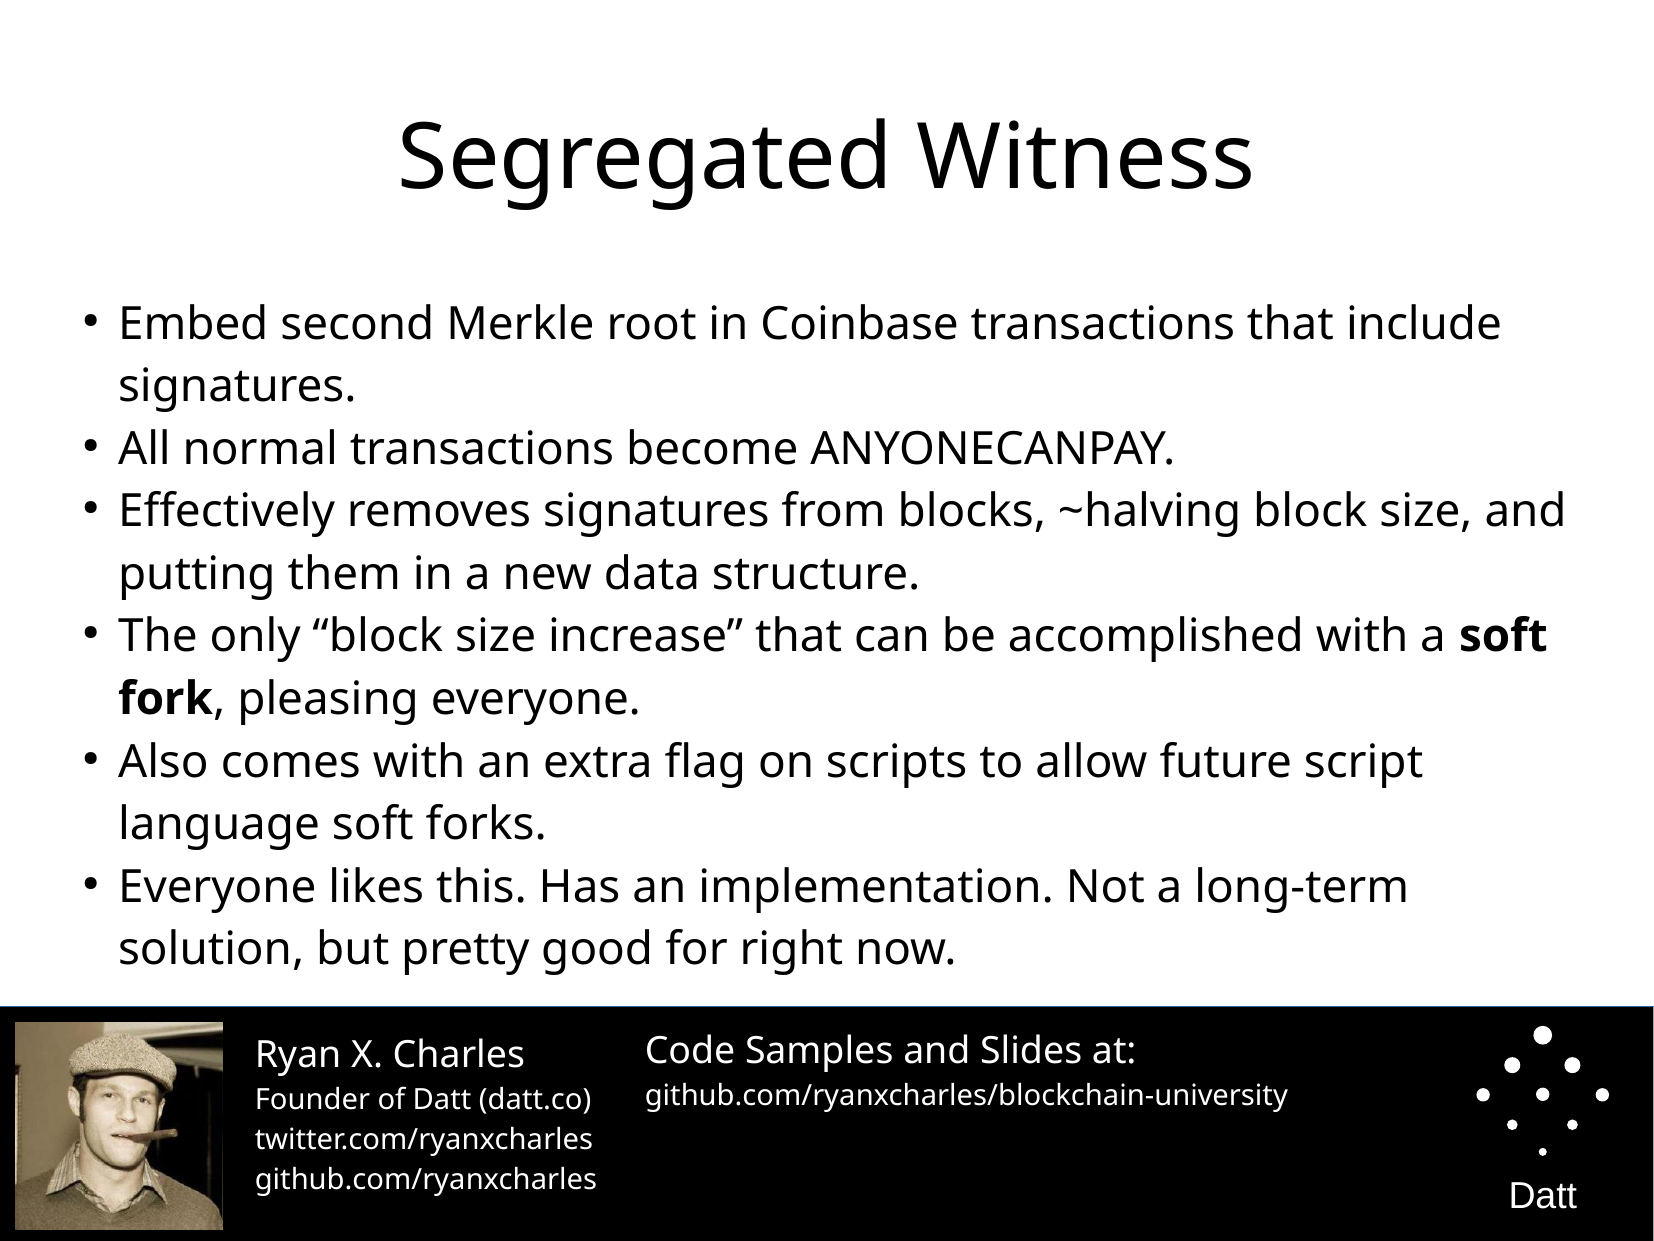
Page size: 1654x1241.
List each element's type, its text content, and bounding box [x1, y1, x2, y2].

subtitle Embed second Merkle root in Coinbase transactions that include signatures. All normal transactions become ANYONECANPAY. Effectively removes signatures from blocks, ~halving block size, and putting them in a new data structure. The only “block size increase” that can be accomplished with a soft fork, pleasing everyone. Also comes with an extra flag on scripts to allow future script language soft forks. Everyone likes this. Has an implementation. Not a long-term solution, but pretty good for right now. [82, 290, 1571, 1006]
text_box Code Samples and Slides at: github.com/ryanxcharles/blockchain-university [630, 1015, 1403, 1156]
picture [15, 1022, 223, 1231]
title Segregated Witness [82, 49, 1571, 257]
text_box Datt [1452, 1167, 1633, 1241]
text_box [0, 1006, 1654, 1241]
text_box Ryan X. Charles Founder of Datt (datt.co) twitter.com/ryanxcharles github.com/ryanxcharles [240, 1020, 976, 1241]
picture [1475, 1023, 1611, 1159]
